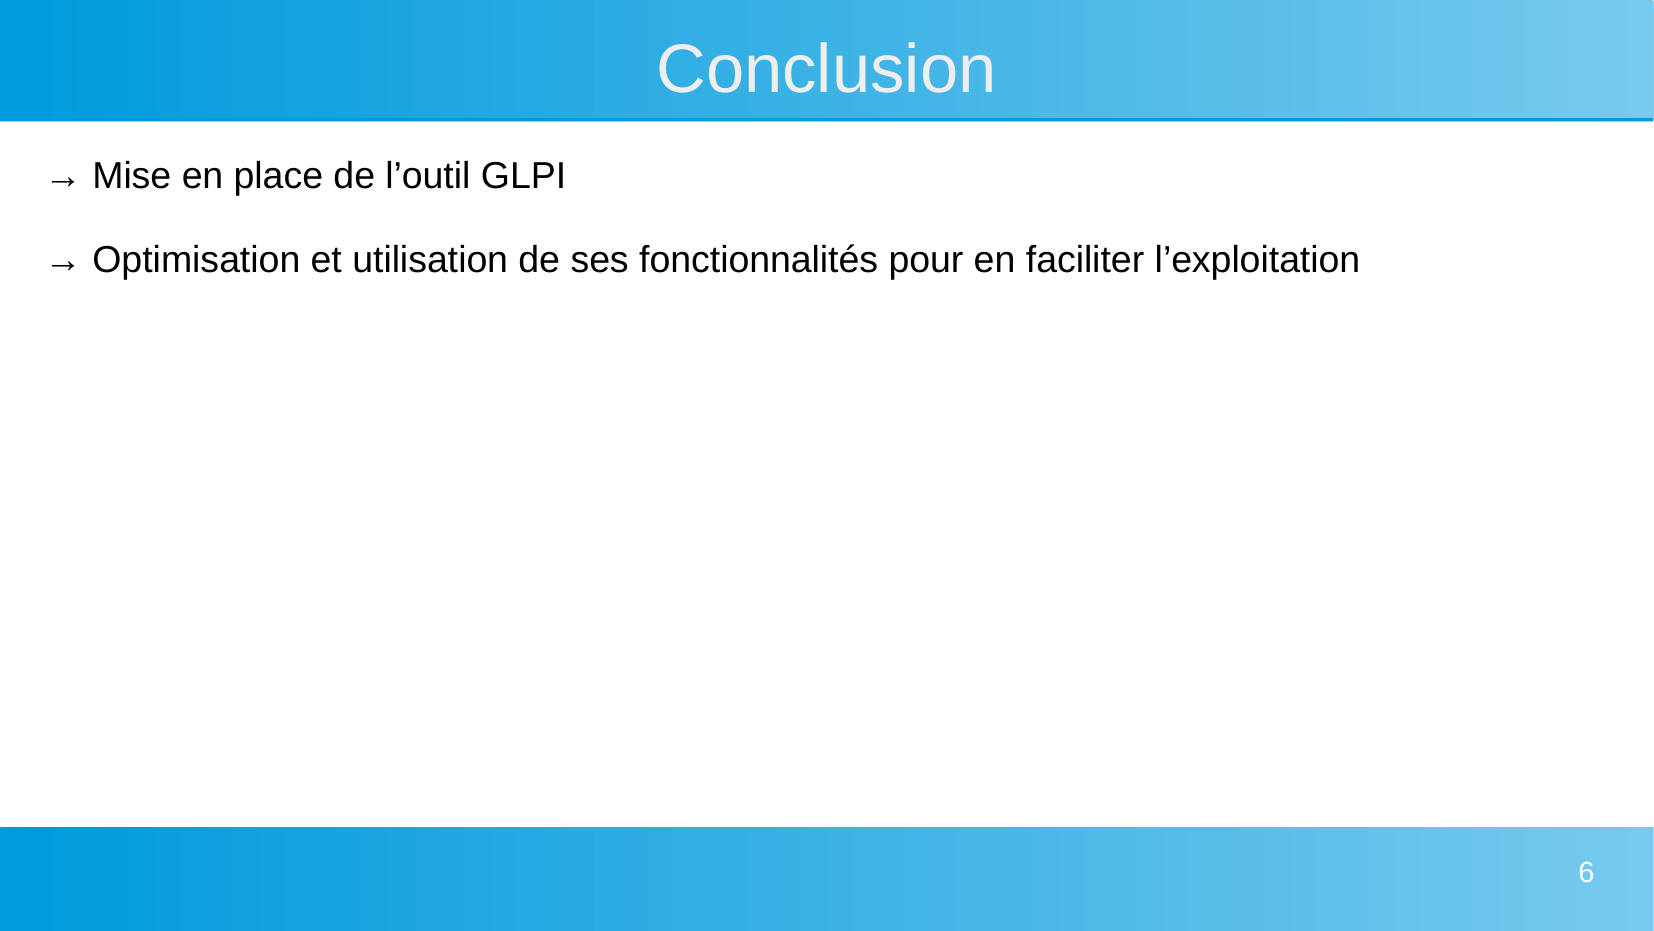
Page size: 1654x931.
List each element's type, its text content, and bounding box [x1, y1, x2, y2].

title Conclusion [59, 29, 1595, 108]
text_box → Mise en place de l’outil GLPI → Optimisation et utilisation de ses fonctionnalités pour en faciliter l’exploitation [29, 147, 1625, 798]
